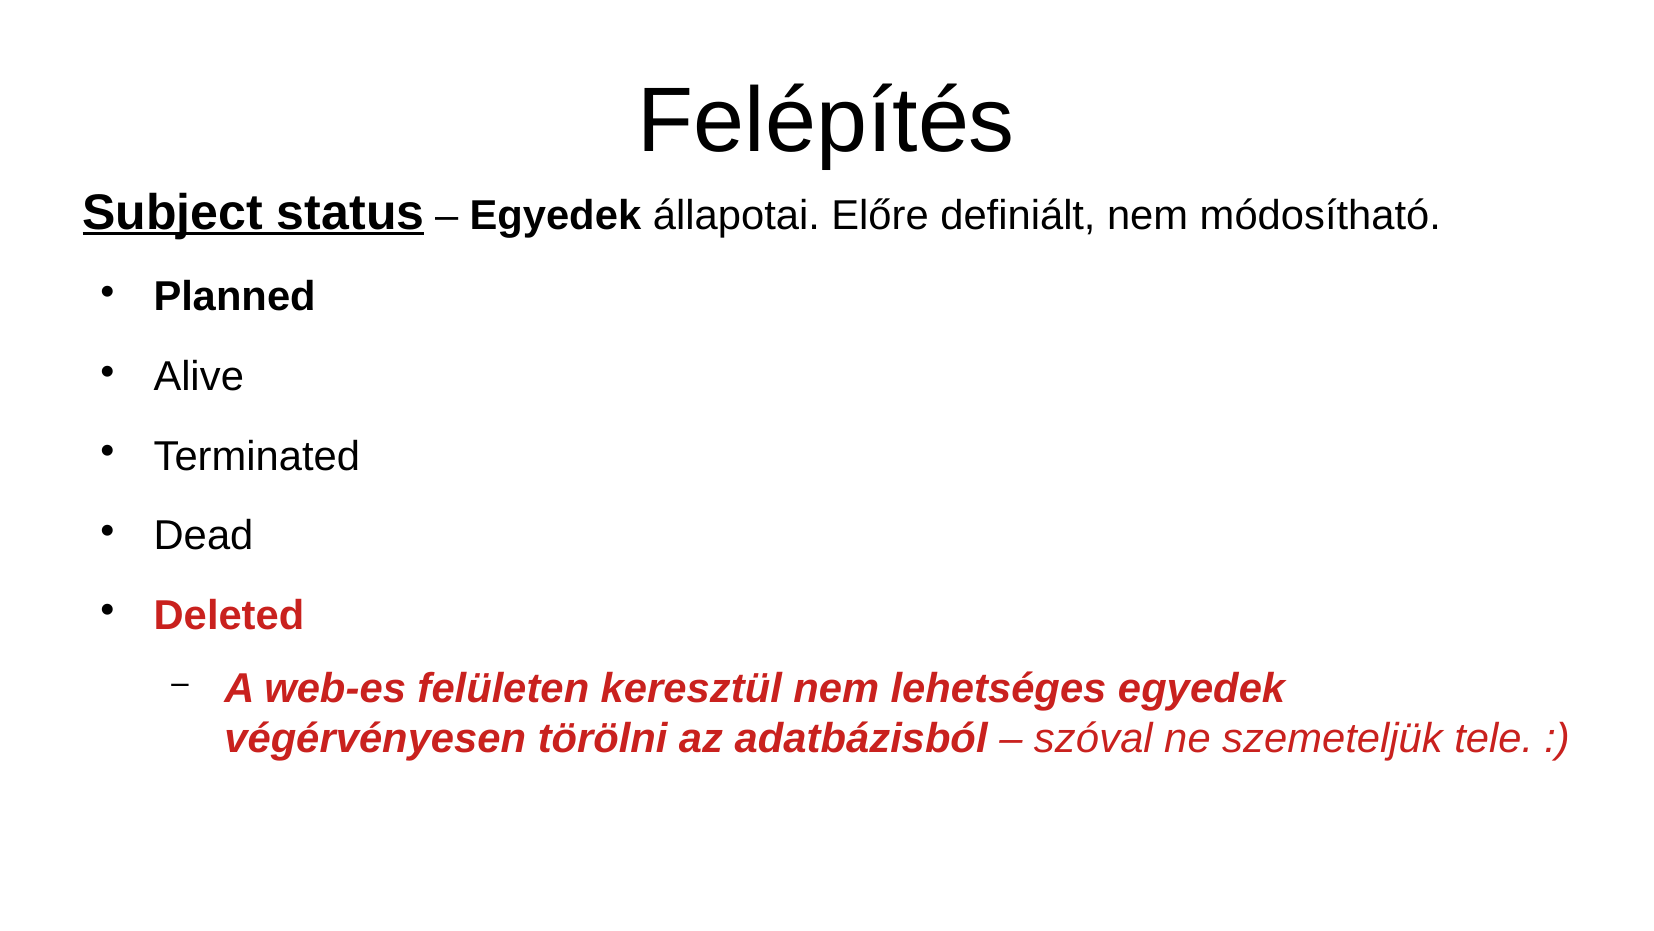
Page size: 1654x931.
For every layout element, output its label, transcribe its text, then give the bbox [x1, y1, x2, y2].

title Felépítés [82, 37, 1571, 179]
list Subject status – Egyedek állapotai. Előre definiált, nem módosítható. Planned Alive Terminated Dead Deleted A web-es felületen keresztül nem lehetséges egyedek végérvényesen törölni az adatbázisból – szóval ne szemeteljük tele. :) [82, 179, 1571, 863]
